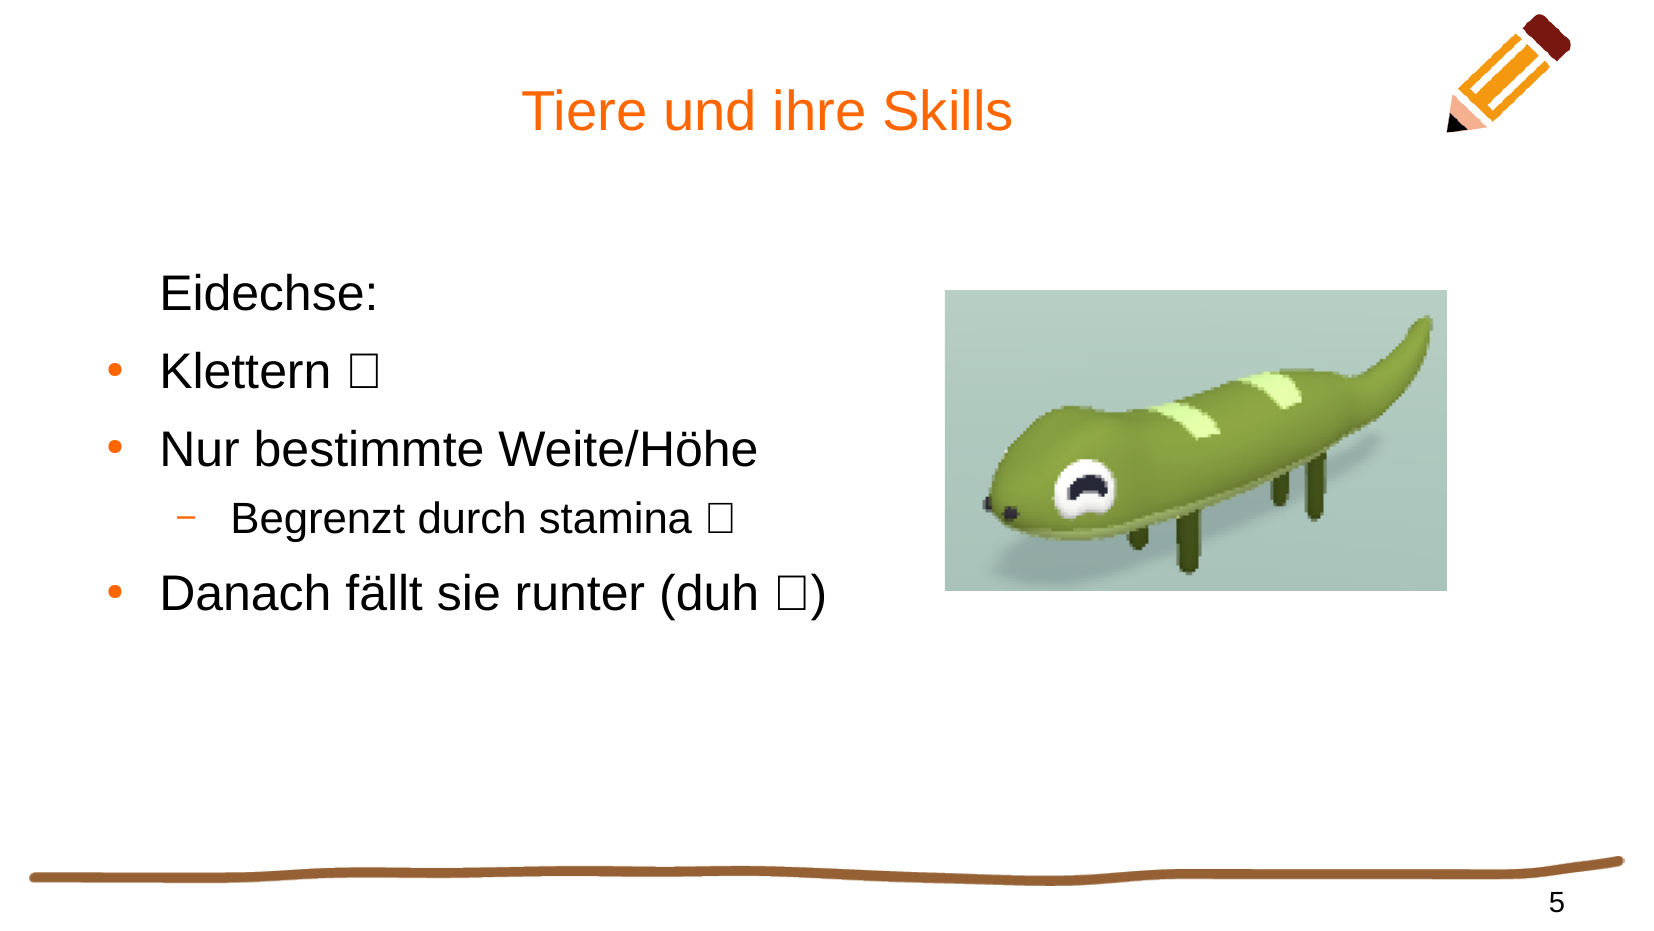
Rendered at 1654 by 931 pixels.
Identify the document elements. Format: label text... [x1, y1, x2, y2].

list Eidechse: Klettern ✅ Nur bestimmte Weite/Höhe Begrenzt durch stamina ✅ Danach fällt sie runter (duh ✅) [88, 206, 1565, 680]
title Tiere und ihre Skills [88, 59, 1447, 163]
picture [29, 856, 1625, 886]
picture [1446, 14, 1571, 133]
picture [944, 290, 1447, 591]
